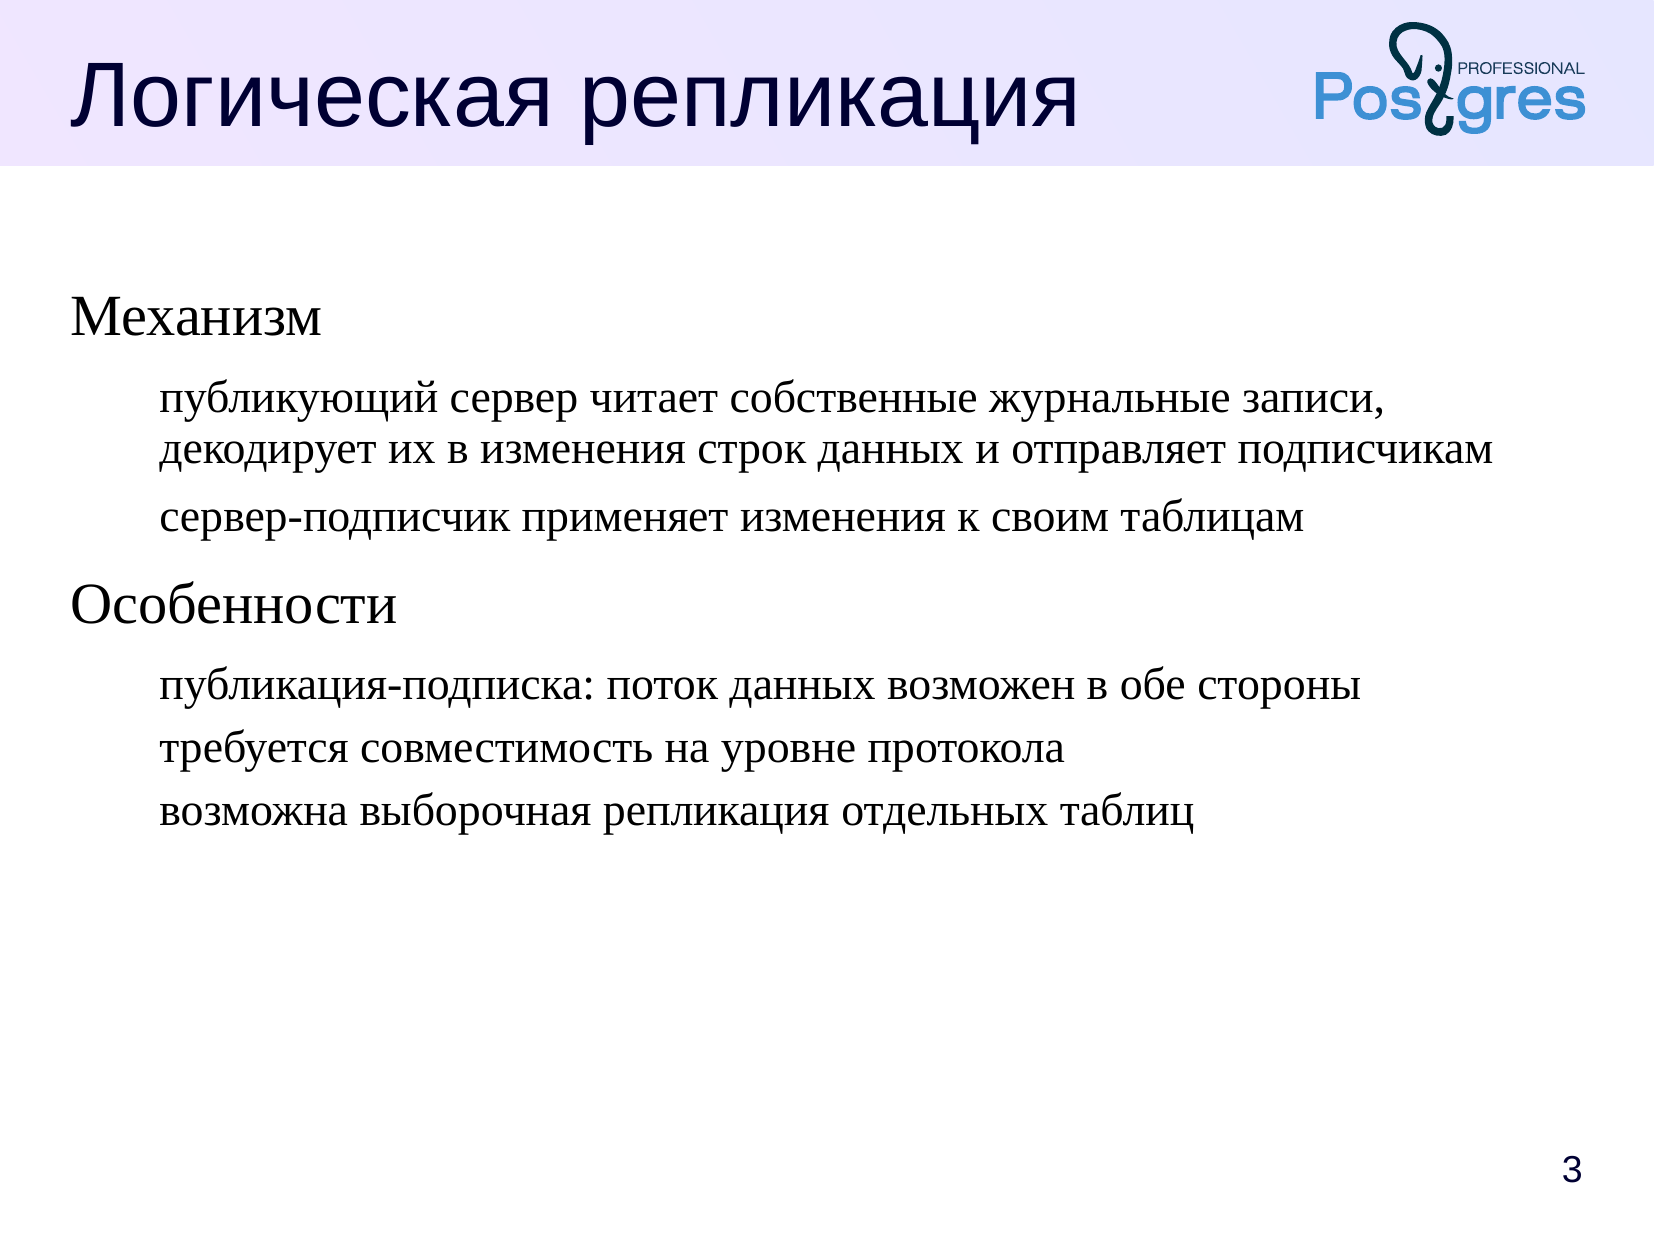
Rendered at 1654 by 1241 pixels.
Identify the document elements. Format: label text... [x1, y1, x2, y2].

title Логическая репликация [70, 43, 1241, 147]
list Механизм публикующий сервер читает собственные журнальные записи, декодирует их в изменения строк данных и отправляет подписчикам сервер-подписчик применяет изменения к своим таблицам Особенности публикация-подписка: поток данных возможен в обе стороны требуется совместимость на уровне протокола возможна выборочная репликация отдельных таблиц [70, 283, 1583, 1134]
